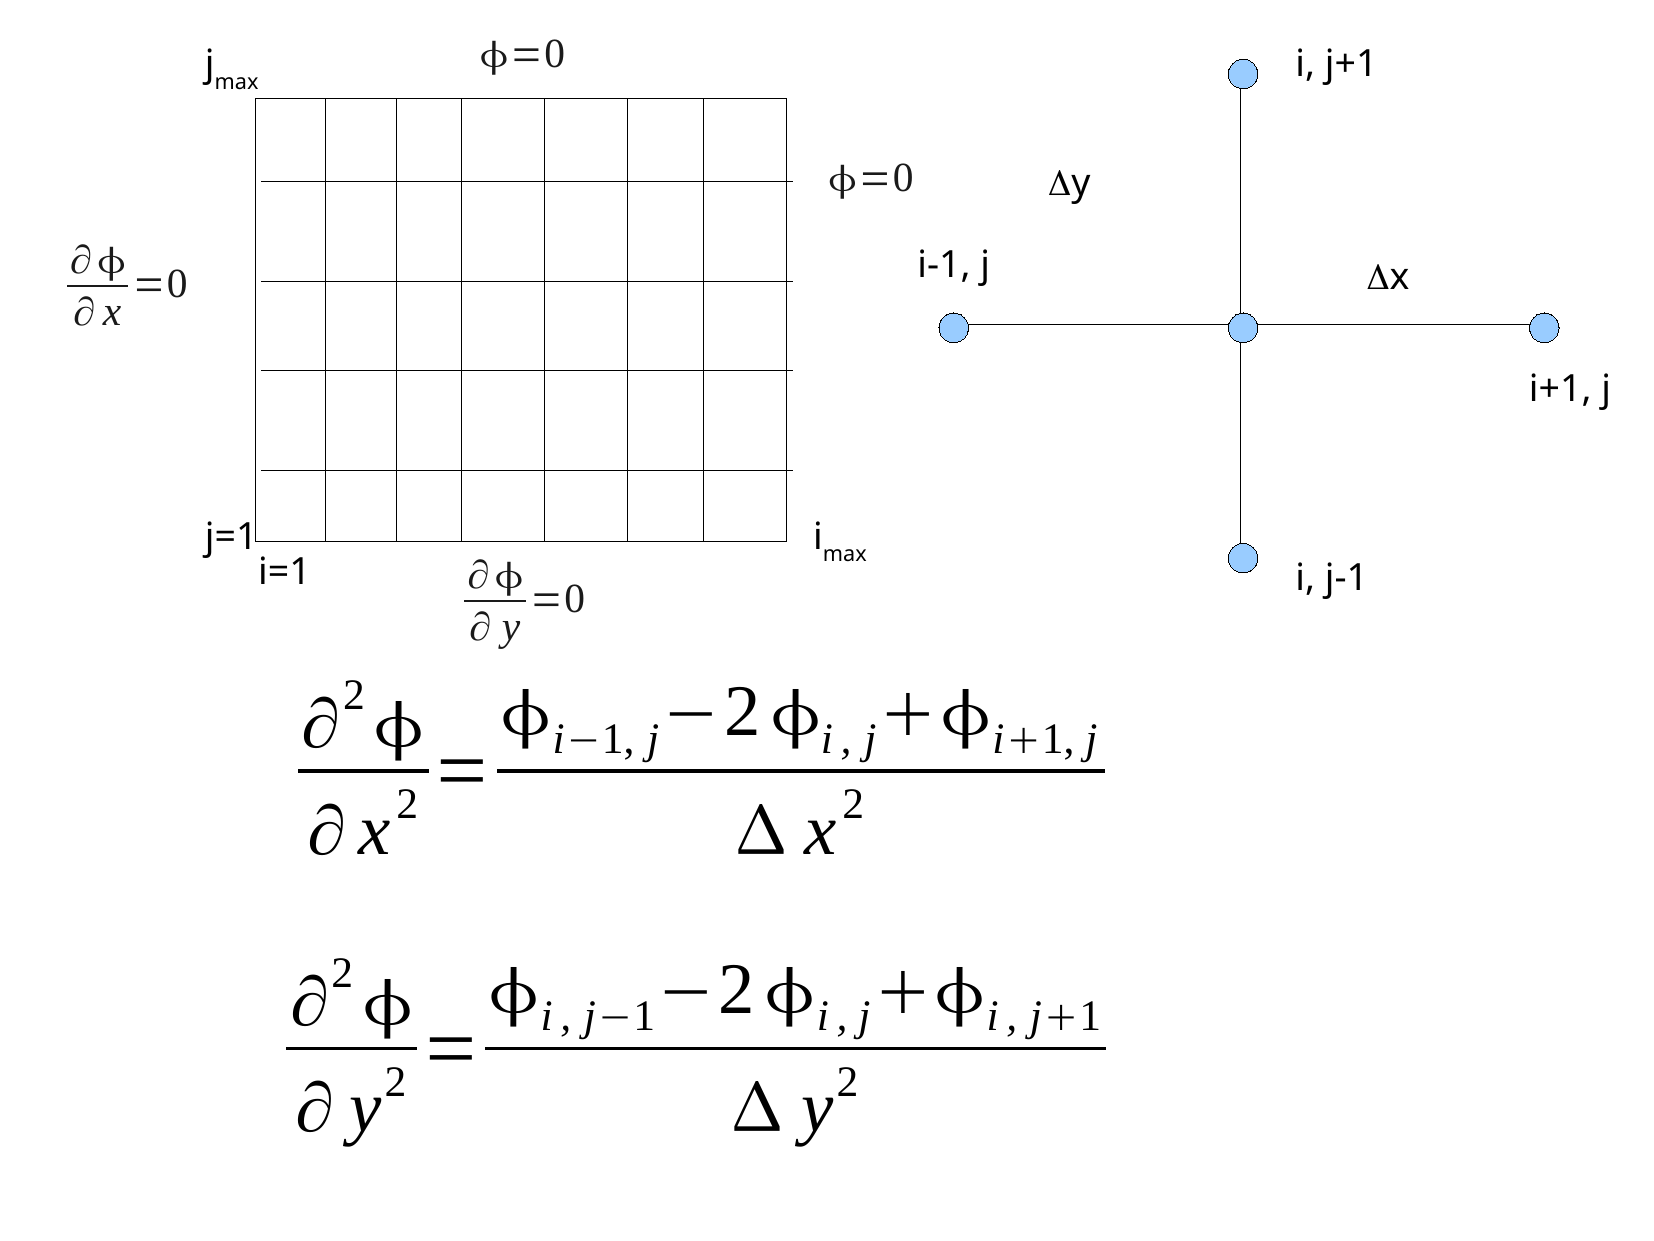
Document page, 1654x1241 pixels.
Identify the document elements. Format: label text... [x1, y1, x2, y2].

text_box [397, 98, 461, 181]
text_box i, j-1 [1280, 543, 1393, 602]
text_box [255, 98, 325, 537]
text_box [1529, 312, 1560, 343]
text_box [326, 282, 396, 370]
text_box [545, 98, 627, 181]
text_box [462, 98, 544, 181]
text_box imax [798, 502, 886, 569]
text_box [326, 371, 396, 470]
text_box j=1 [190, 502, 286, 561]
text_box i+1, j [1514, 354, 1645, 413]
text_box [545, 282, 627, 370]
text_box [326, 471, 396, 542]
text_box [628, 282, 703, 370]
text_box [397, 371, 461, 470]
text_box [462, 182, 544, 281]
text_box jmax [190, 29, 278, 97]
text_box [326, 98, 396, 181]
text_box [628, 182, 703, 281]
text_box [462, 471, 544, 542]
text_box [545, 471, 627, 542]
text_box [397, 471, 461, 542]
text_box [397, 182, 461, 281]
text_box [628, 371, 703, 470]
text_box [628, 98, 703, 181]
text_box Dy [1033, 147, 1170, 237]
text_box [938, 312, 969, 343]
text_box [545, 182, 627, 281]
text_box [462, 371, 544, 470]
text_box [1228, 543, 1258, 573]
text_box [704, 98, 787, 181]
chart [287, 668, 1114, 874]
chart [59, 236, 194, 335]
chart [472, 29, 571, 76]
text_box [704, 371, 787, 470]
text_box i=1 [243, 537, 339, 596]
text_box [326, 182, 396, 281]
text_box [1228, 59, 1258, 89]
chart [820, 153, 920, 200]
text_box [545, 371, 627, 470]
text_box [704, 282, 787, 370]
text_box [1228, 312, 1258, 343]
text_box [704, 471, 787, 542]
text_box [704, 182, 787, 281]
chart [276, 945, 1115, 1152]
text_box [462, 282, 544, 370]
text_box [628, 471, 703, 542]
text_box i, j+1 [1280, 29, 1411, 88]
text_box Dx [1351, 242, 1427, 307]
text_box i-1, j [902, 230, 1015, 289]
text_box [397, 282, 461, 370]
chart [456, 551, 591, 650]
